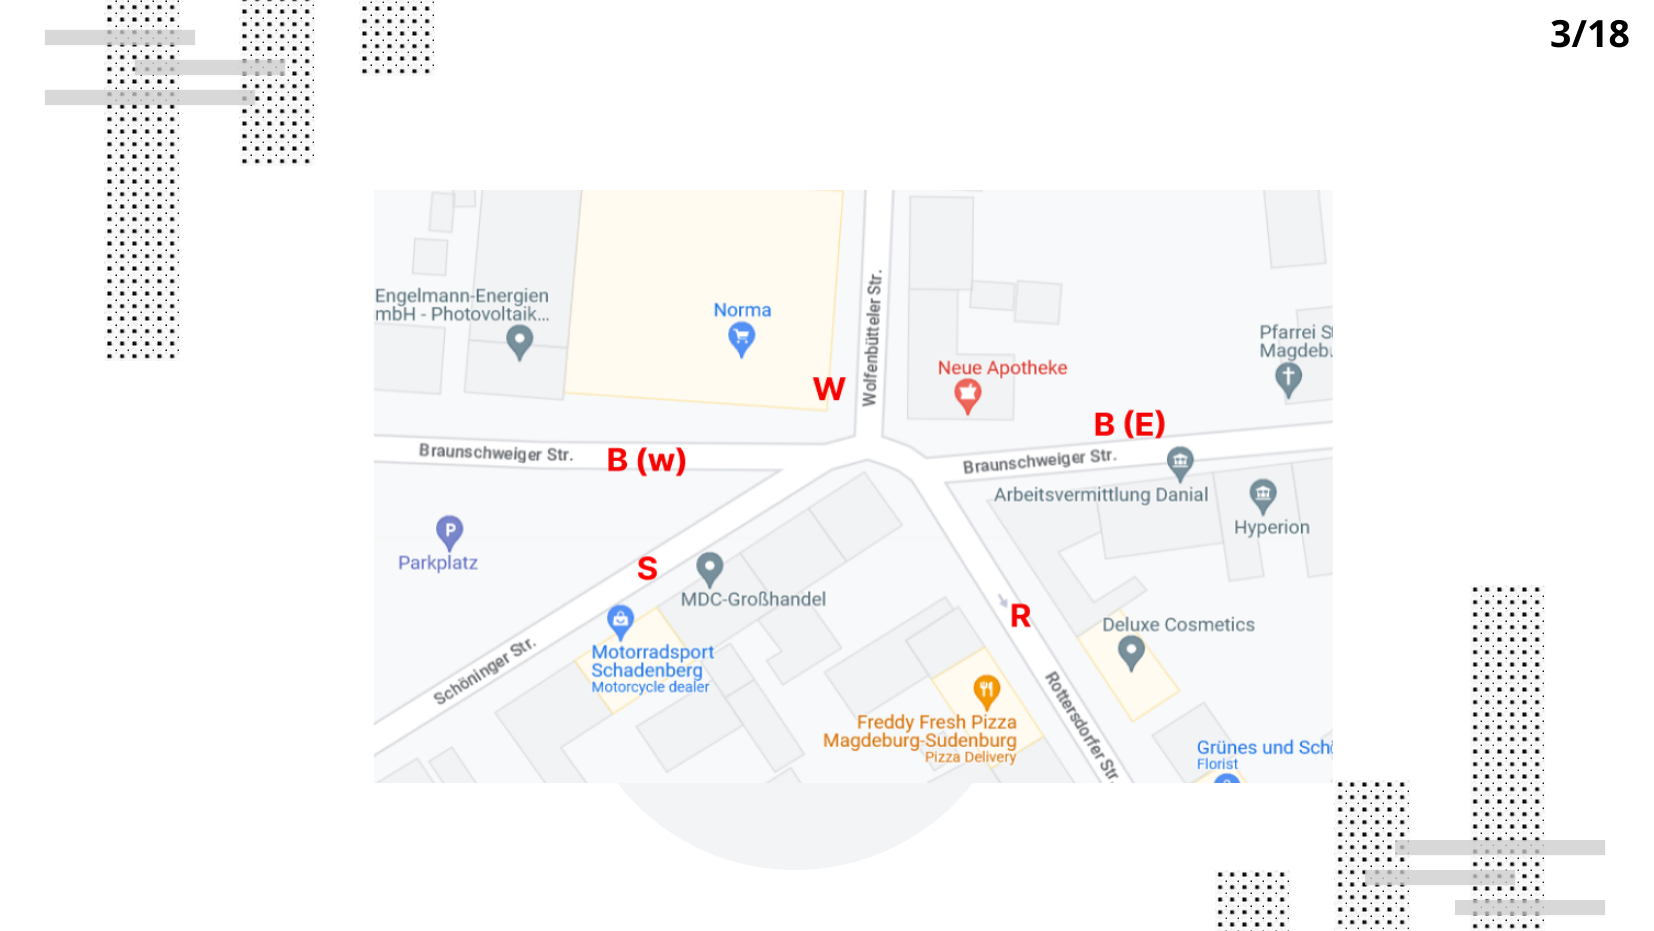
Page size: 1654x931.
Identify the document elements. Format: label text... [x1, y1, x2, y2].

picture [373, 190, 1335, 783]
text_box 3/18 [1535, 0, 1646, 67]
